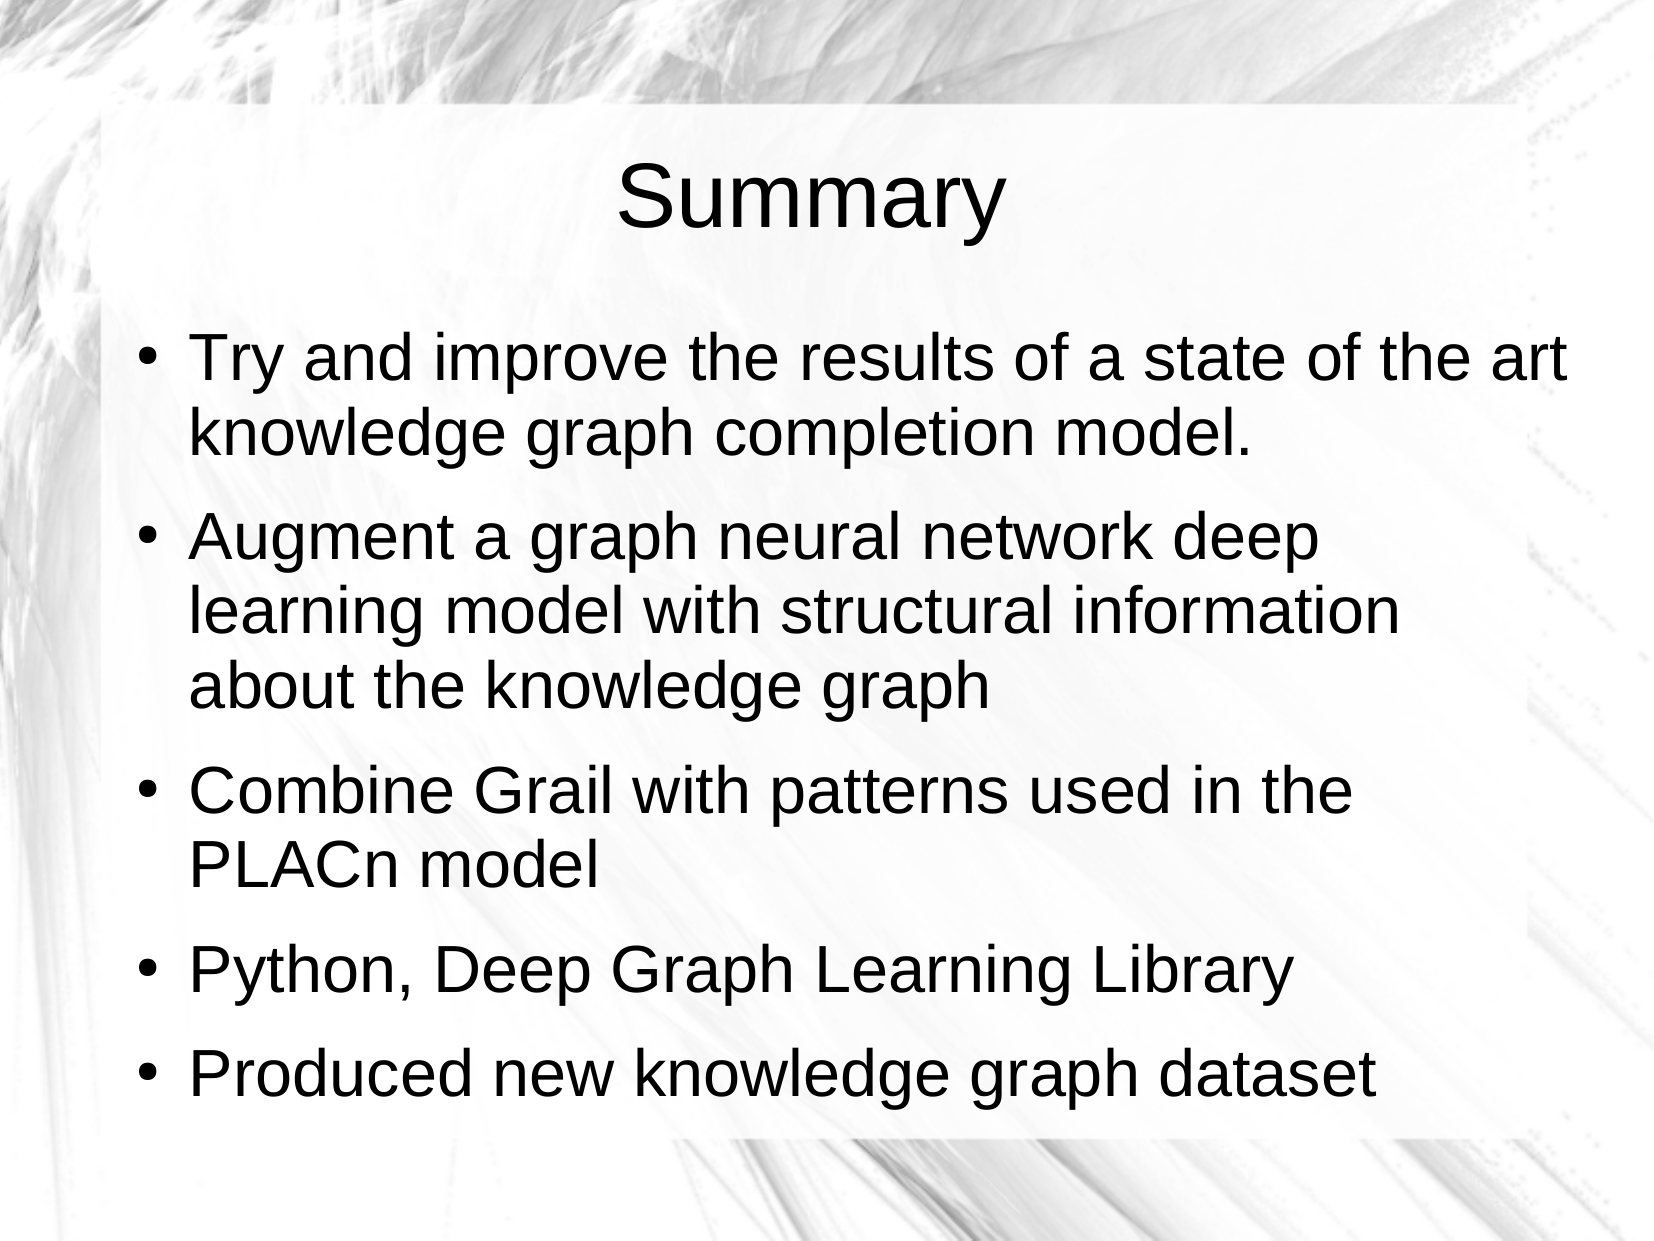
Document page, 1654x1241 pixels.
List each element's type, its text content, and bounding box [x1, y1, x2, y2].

list Try and improve the results of a state of the art knowledge graph completion model. Augment a graph neural network deep learning model with structural information about the knowledge graph Combine Grail with patterns used in the PLACn model Python, Deep Graph Learning Library Produced new knowledge graph dataset [118, 319, 1571, 1111]
title Summary [118, 112, 1506, 281]
picture [0, 0, 1654, 1241]
